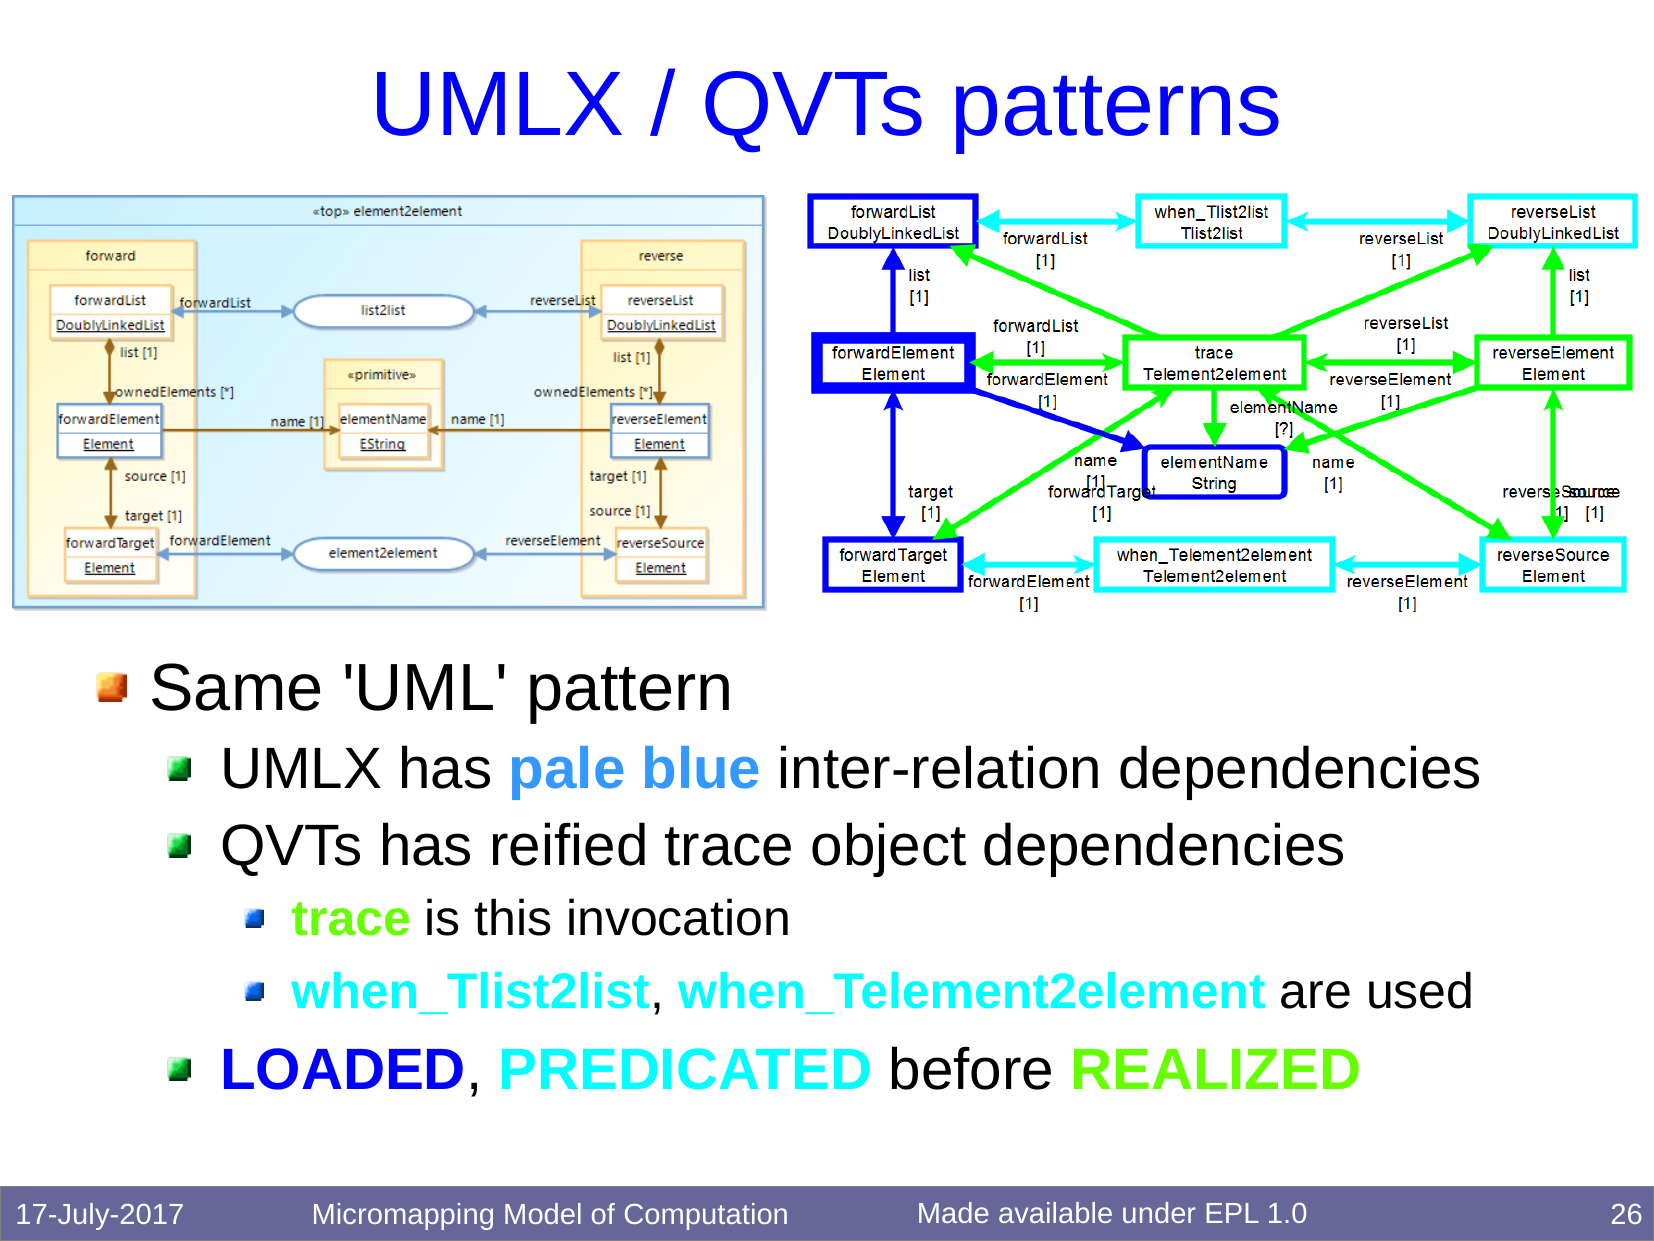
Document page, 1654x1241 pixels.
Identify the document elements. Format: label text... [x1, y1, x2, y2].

title UMLX / QVTs patterns [82, 0, 1571, 208]
picture [807, 193, 1638, 612]
list Same 'UML' pattern UMLX has pale blue inter-relation dependencies QVTs has reified trace object dependencies trace is this invocation when_Tlist2list, when_Telement2element are used LOADED, PREDICATED before REALIZED [78, 649, 1567, 1241]
picture [12, 195, 767, 611]
